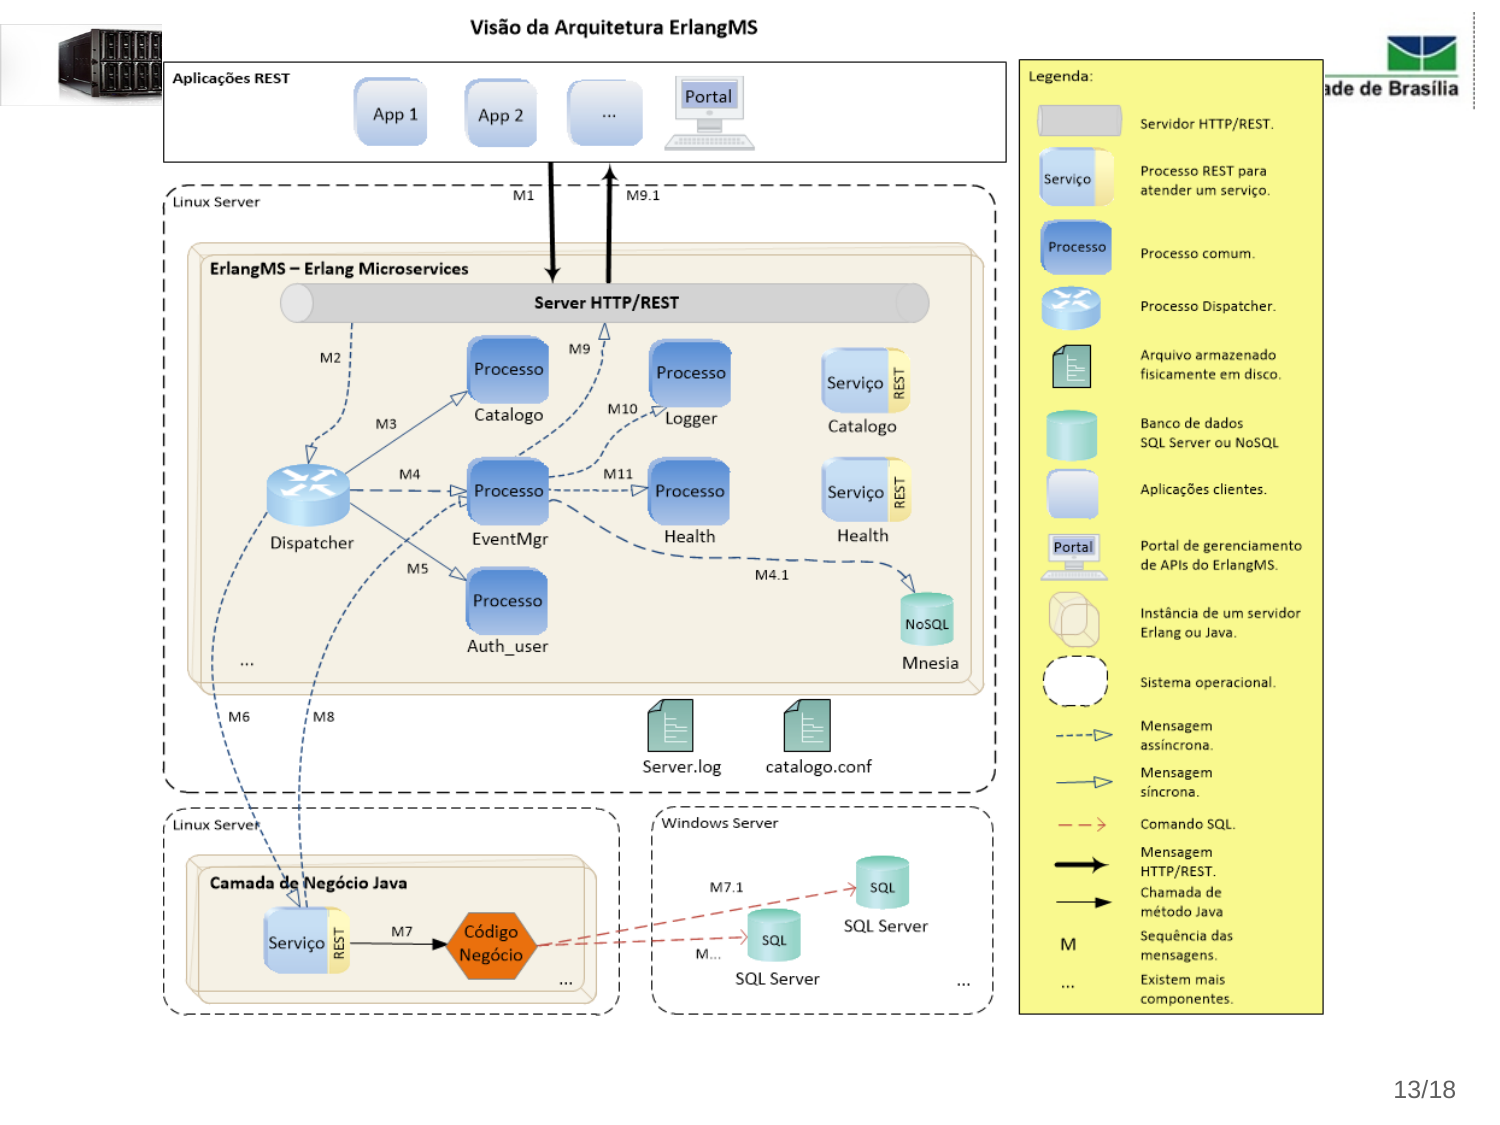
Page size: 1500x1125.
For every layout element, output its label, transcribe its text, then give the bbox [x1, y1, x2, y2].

text_box <number>/18 [1370, 1049, 1487, 1125]
picture [0, 11, 1475, 1016]
